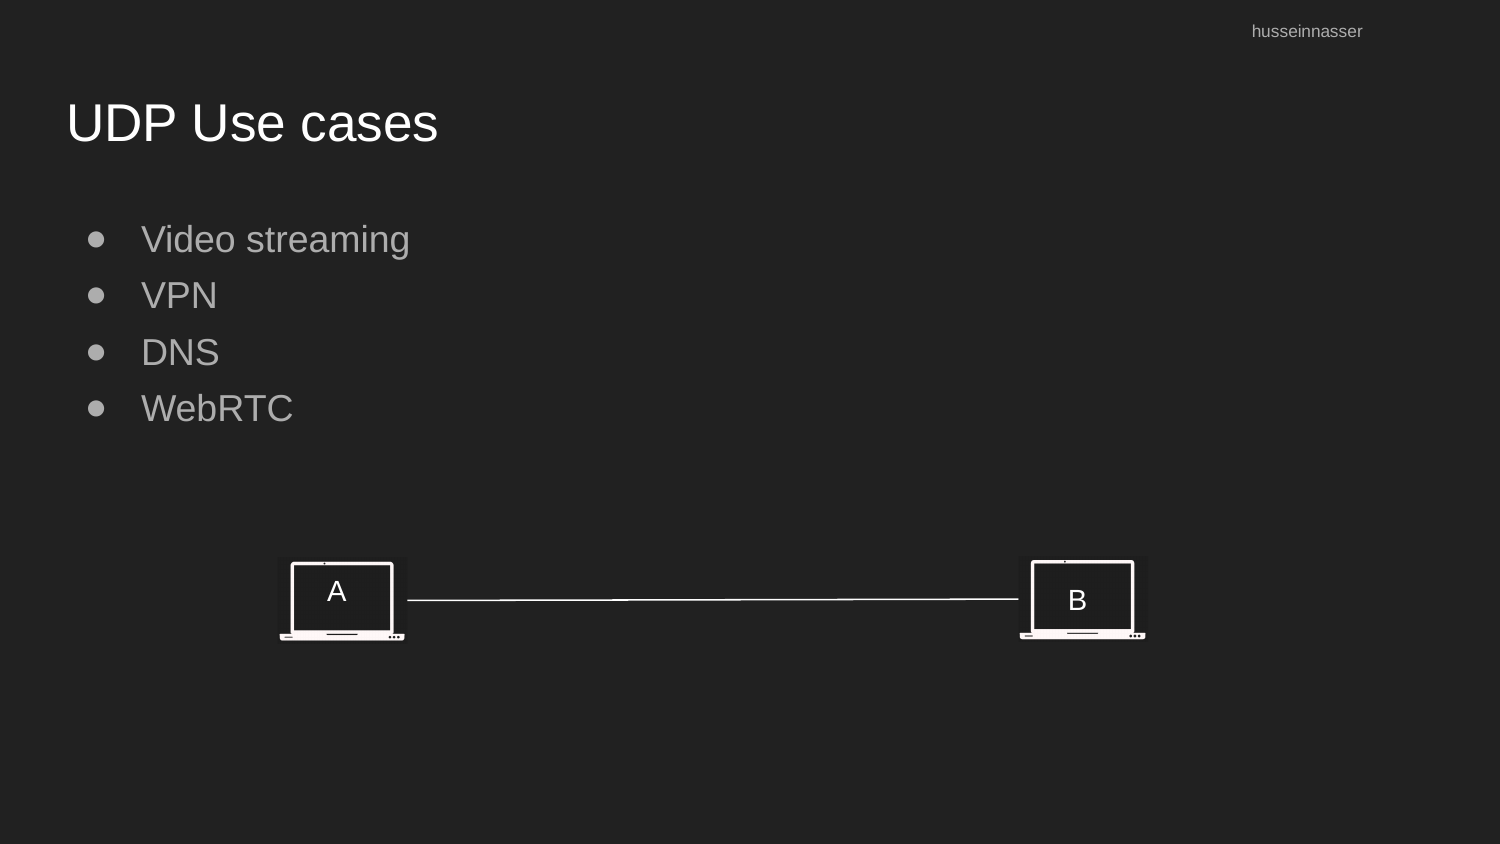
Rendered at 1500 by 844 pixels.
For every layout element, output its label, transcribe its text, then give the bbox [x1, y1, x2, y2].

title UDP Use cases [51, 72, 1449, 167]
list Video streaming VPN DNS WebRTC [51, 189, 1449, 750]
picture [277, 557, 408, 644]
text_box B [1052, 566, 1114, 632]
text_box A [312, 557, 373, 623]
picture [1018, 556, 1149, 642]
subtitle husseinnasser [1236, 11, 1492, 53]
